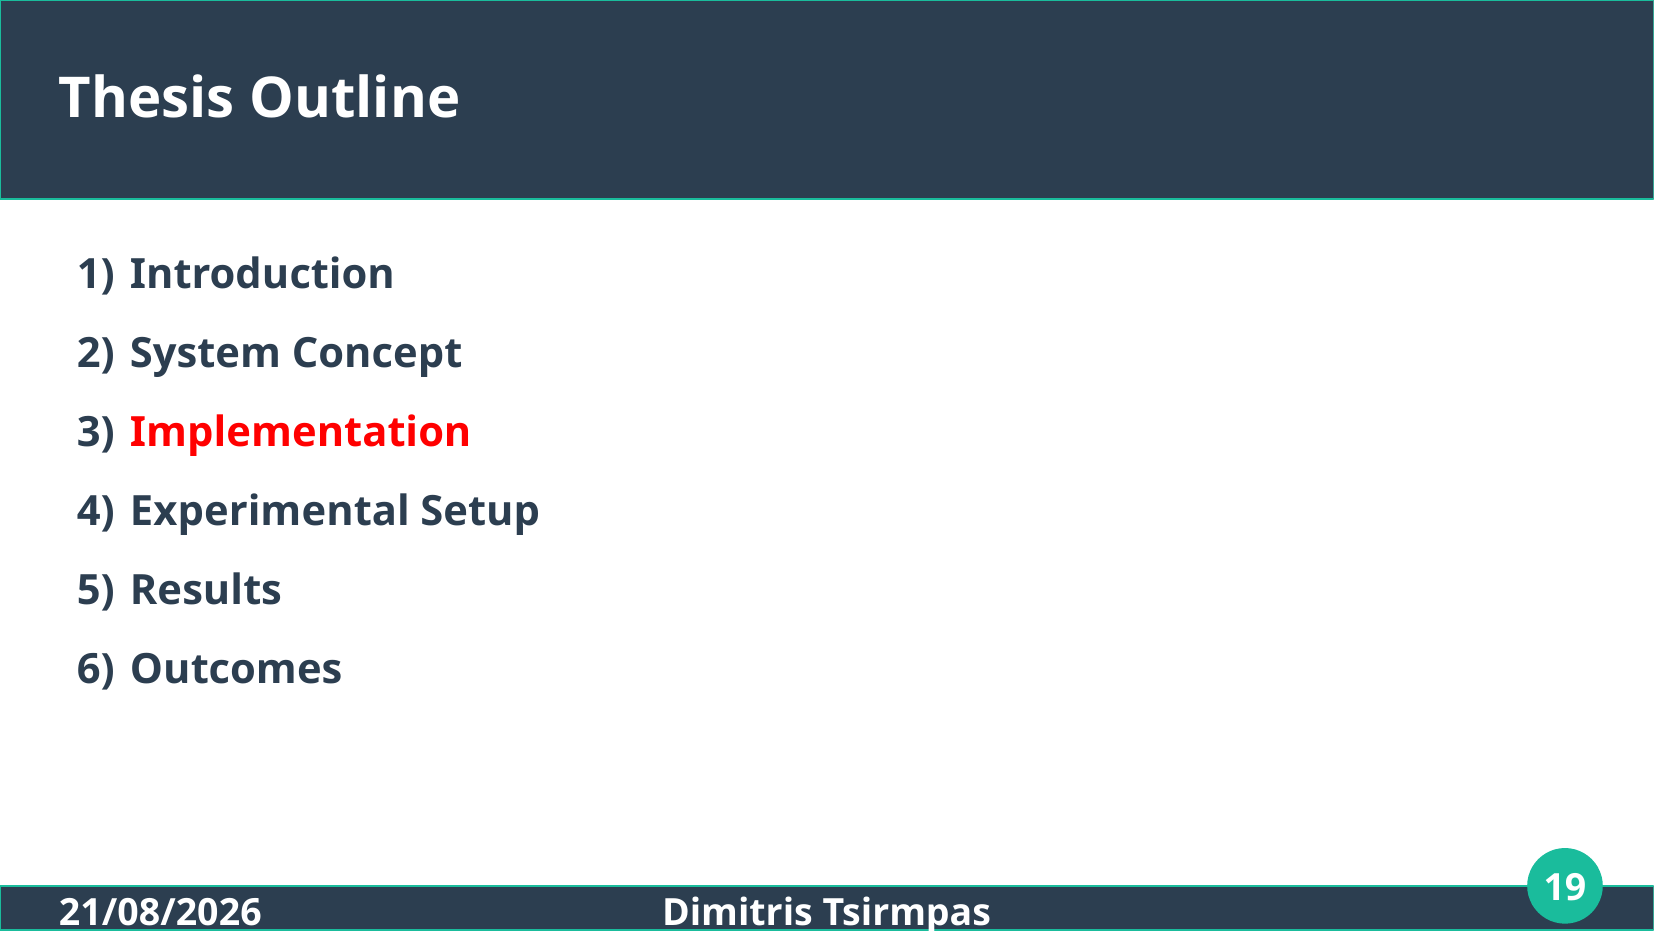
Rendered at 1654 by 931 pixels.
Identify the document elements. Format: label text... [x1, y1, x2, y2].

list Introduction System Concept Implementation Experimental Setup Results Outcomes [59, 243, 1595, 864]
title Thesis Outline [59, 37, 1595, 155]
